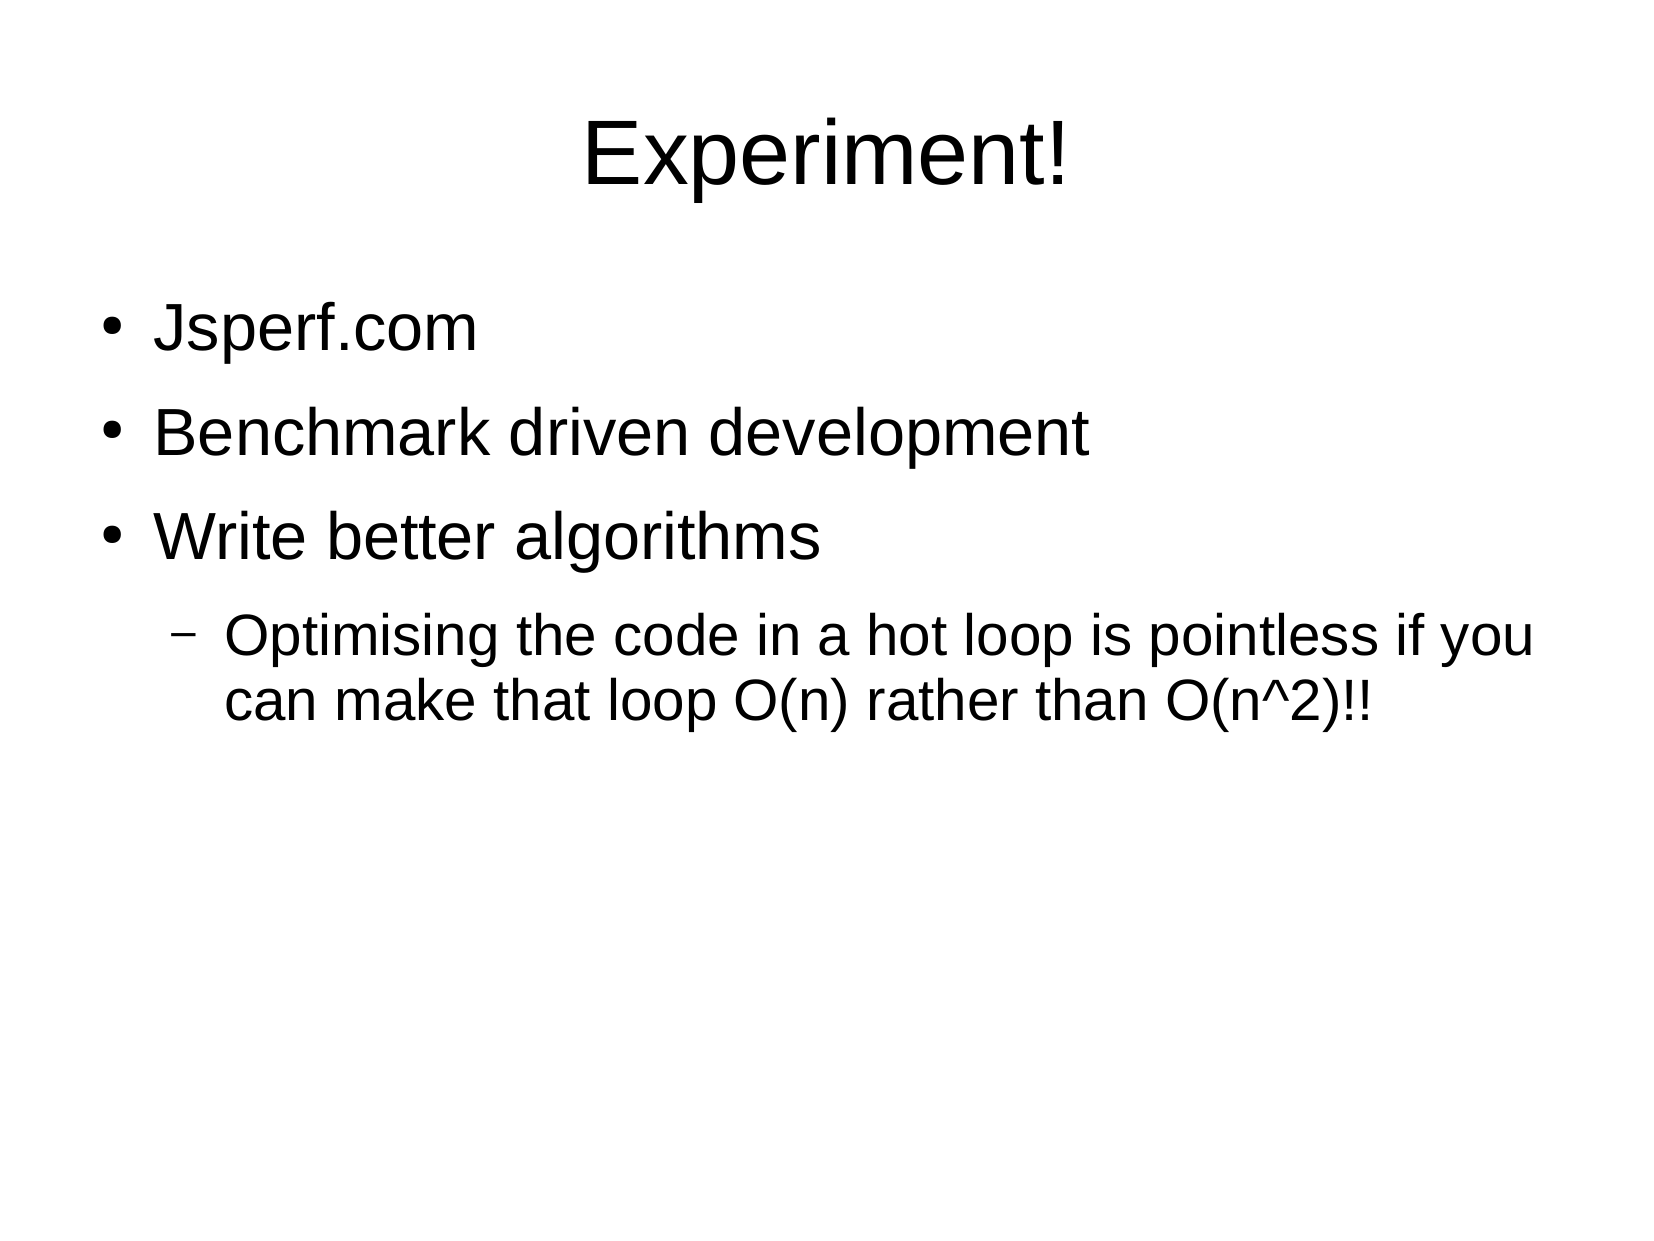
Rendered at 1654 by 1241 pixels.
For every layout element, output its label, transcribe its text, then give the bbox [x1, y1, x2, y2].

list Jsperf.com Benchmark driven development Write better algorithms Optimising the code in a hot loop is pointless if you can make that loop O(n) rather than O(n^2)!! [82, 290, 1538, 1010]
title Experiment! [82, 49, 1571, 257]
